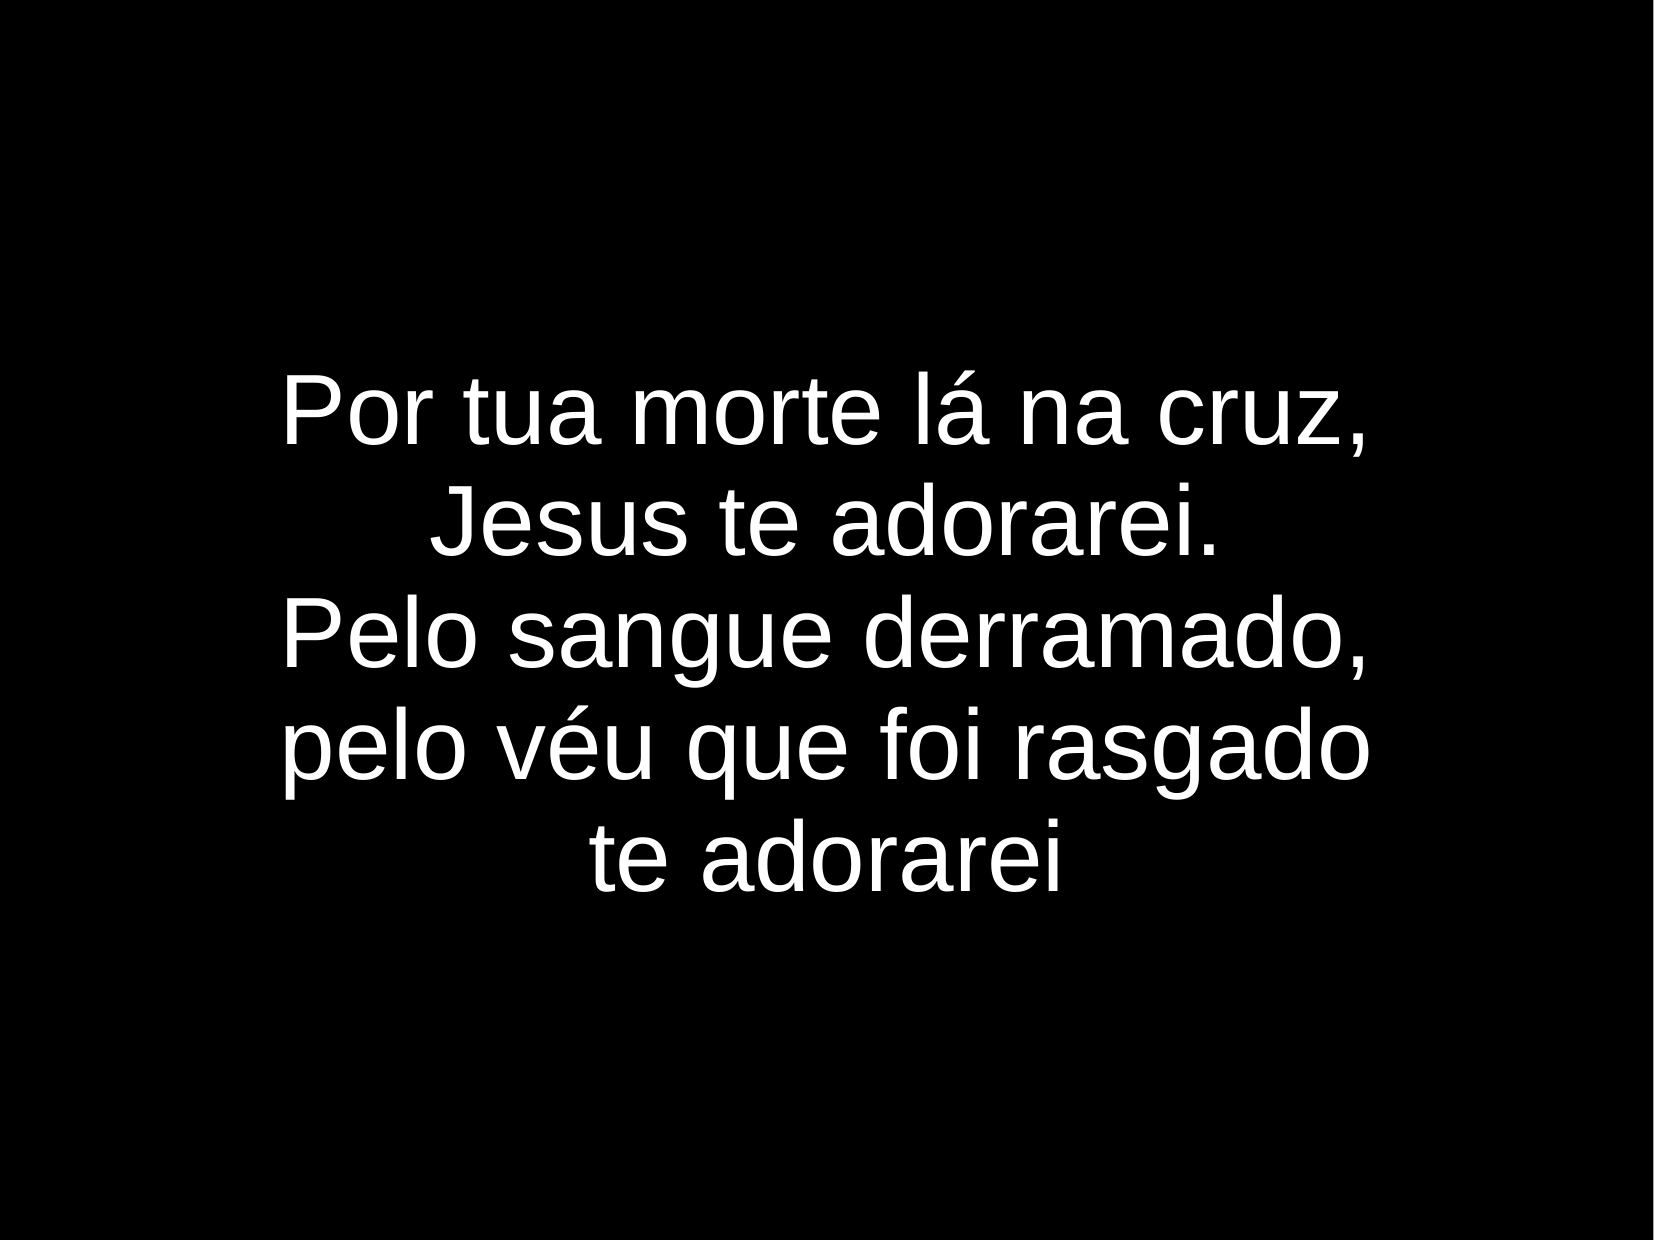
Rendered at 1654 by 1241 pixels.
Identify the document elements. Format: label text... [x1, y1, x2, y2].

subtitle Por tua morte lá na cruz, Jesus te adorarei. Pelo sangue derramado, pelo véu que foi rasgado te adorarei [82, 49, 1571, 1217]
